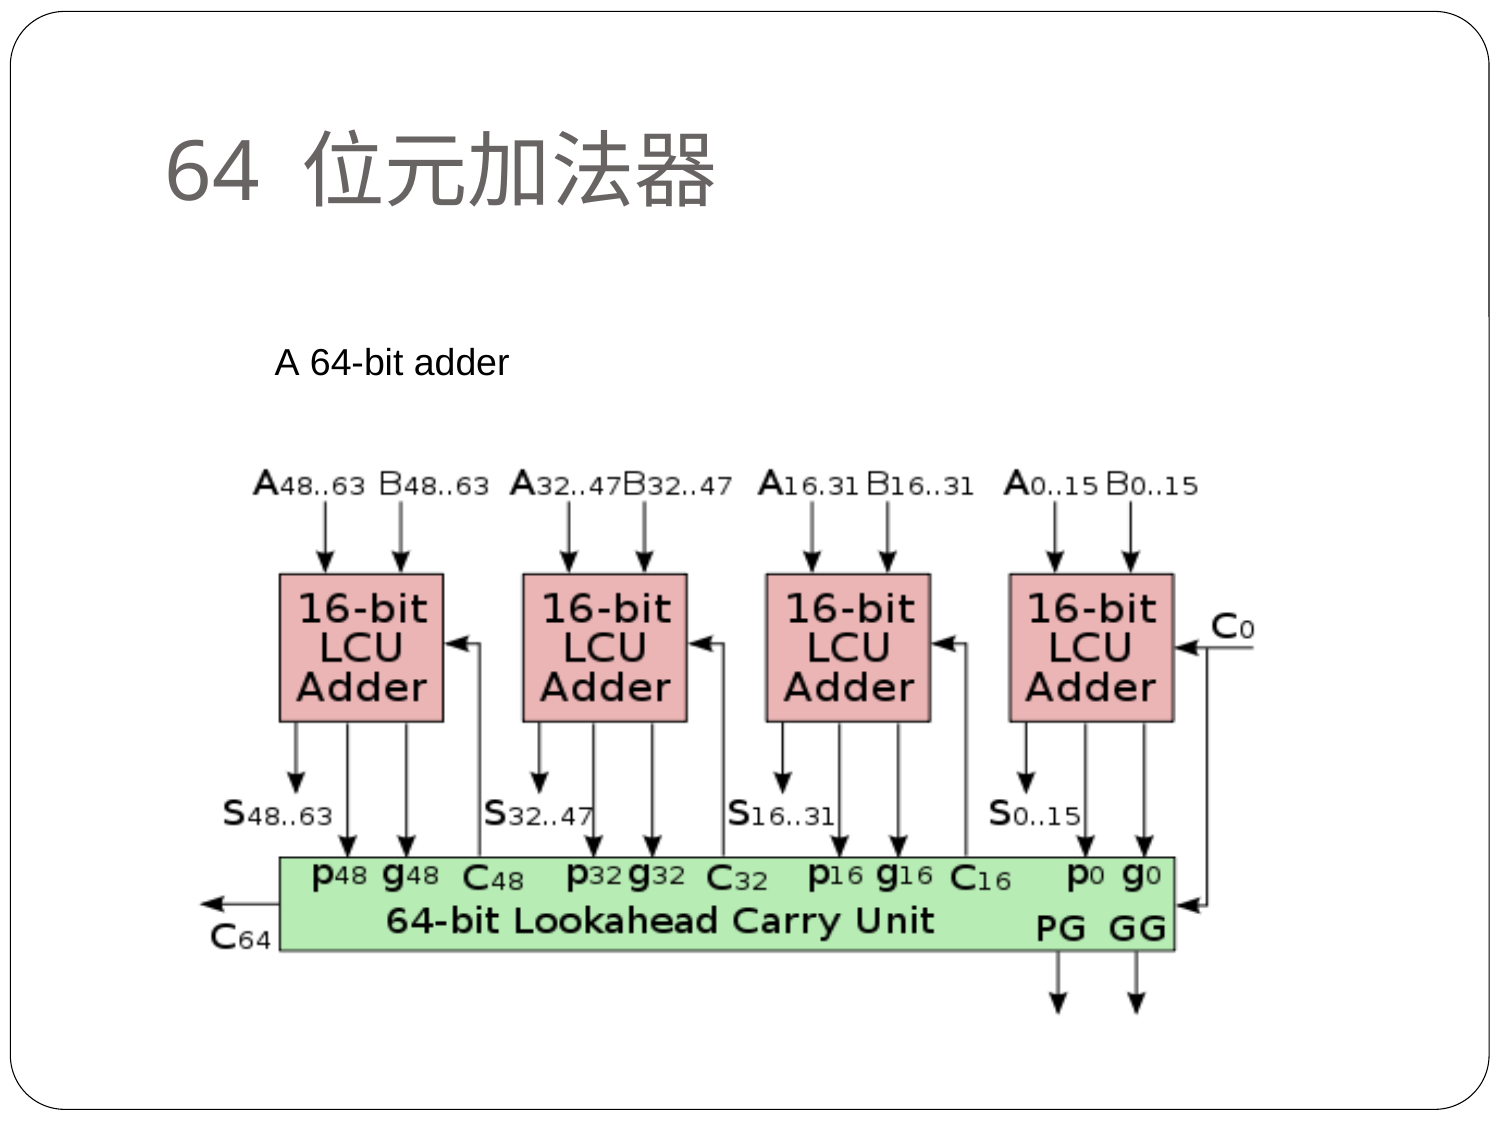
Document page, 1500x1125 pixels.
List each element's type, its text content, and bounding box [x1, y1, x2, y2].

title 64 位元加法器 [150, 9, 1426, 233]
text_box A 64-bit adder [259, 330, 525, 391]
picture [188, 450, 1300, 1028]
